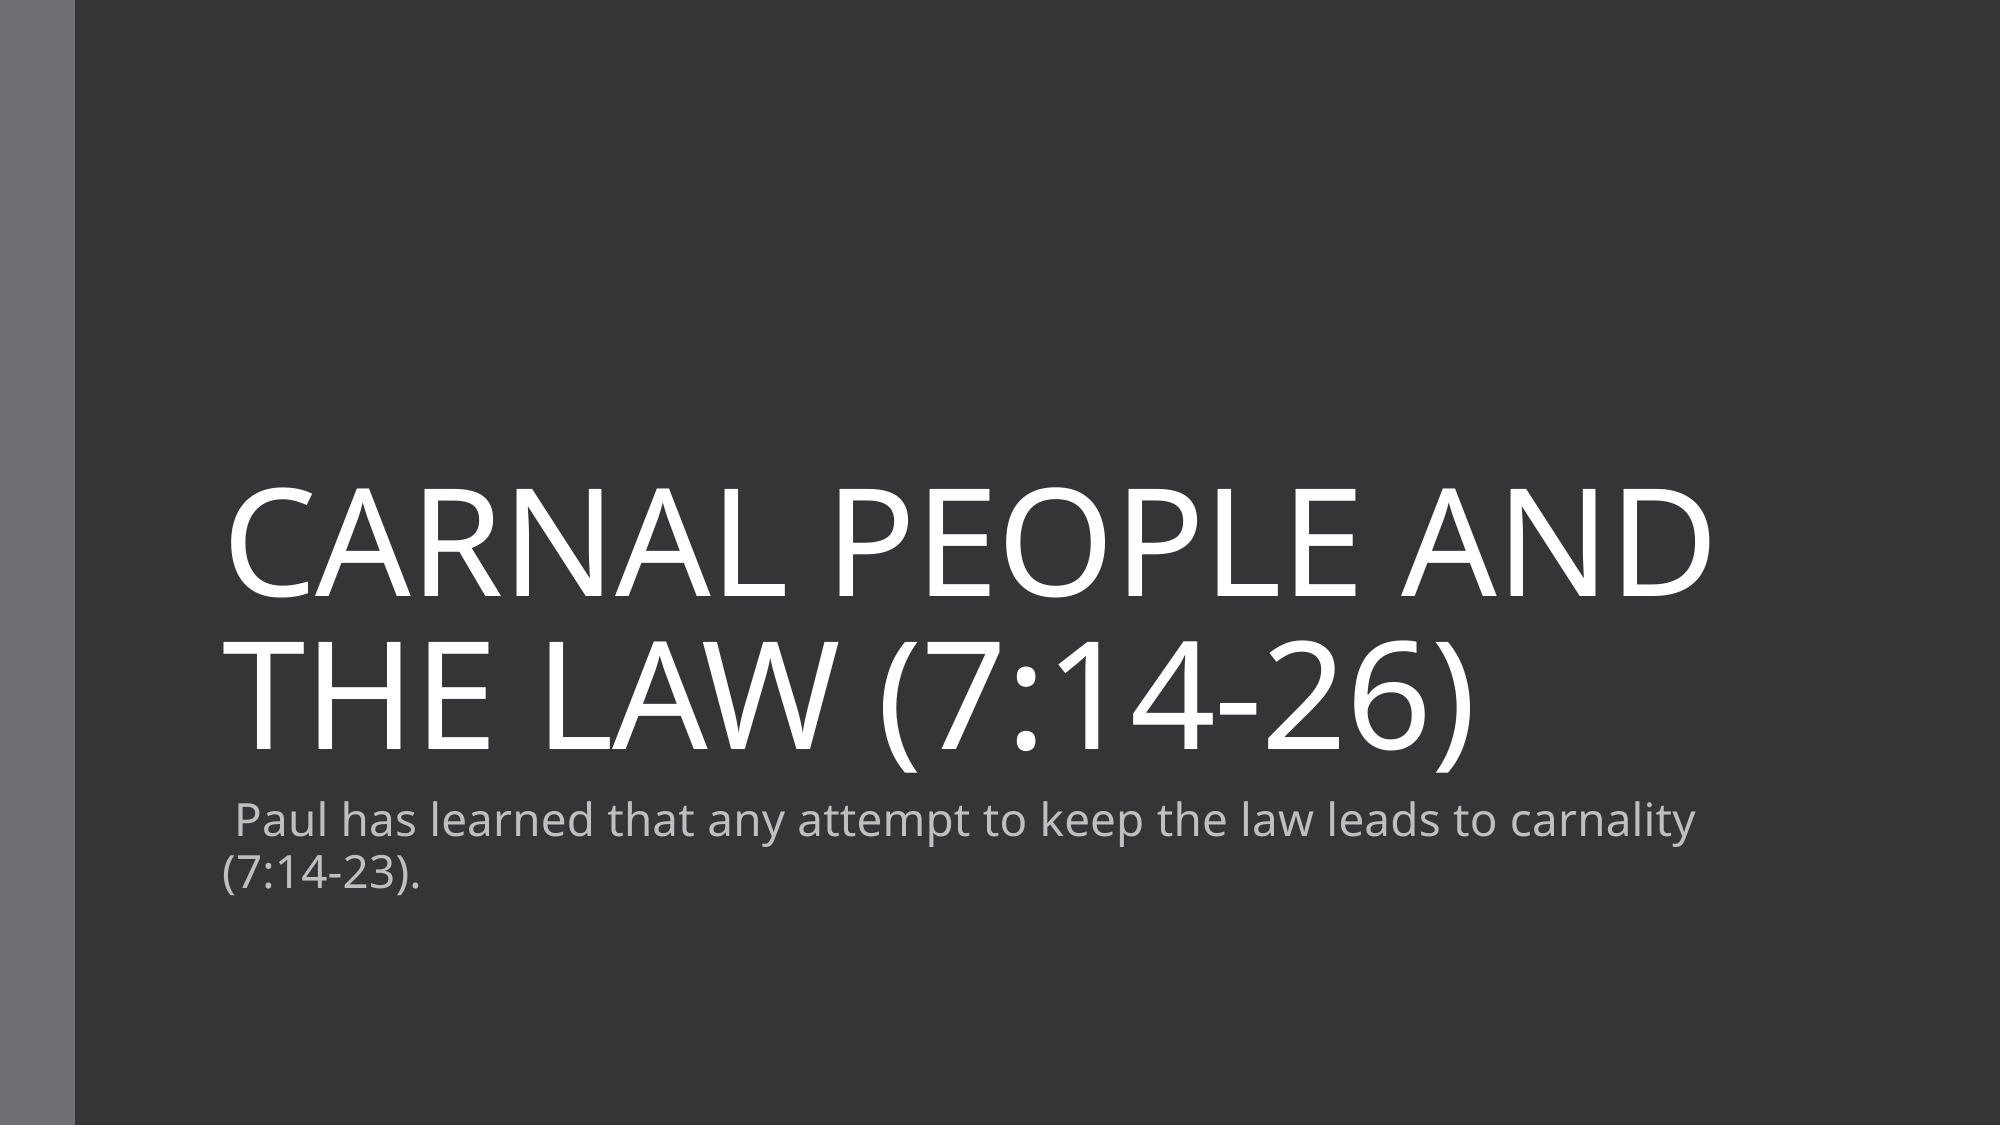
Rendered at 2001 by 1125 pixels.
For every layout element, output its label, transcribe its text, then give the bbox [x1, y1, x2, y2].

title CARNAL PEOPLE AND THE LAW (7:14-26) [206, 124, 1752, 787]
subtitle Paul has learned that any attempt to keep the law leads to carnality (7:14-23). [206, 787, 1752, 1066]
